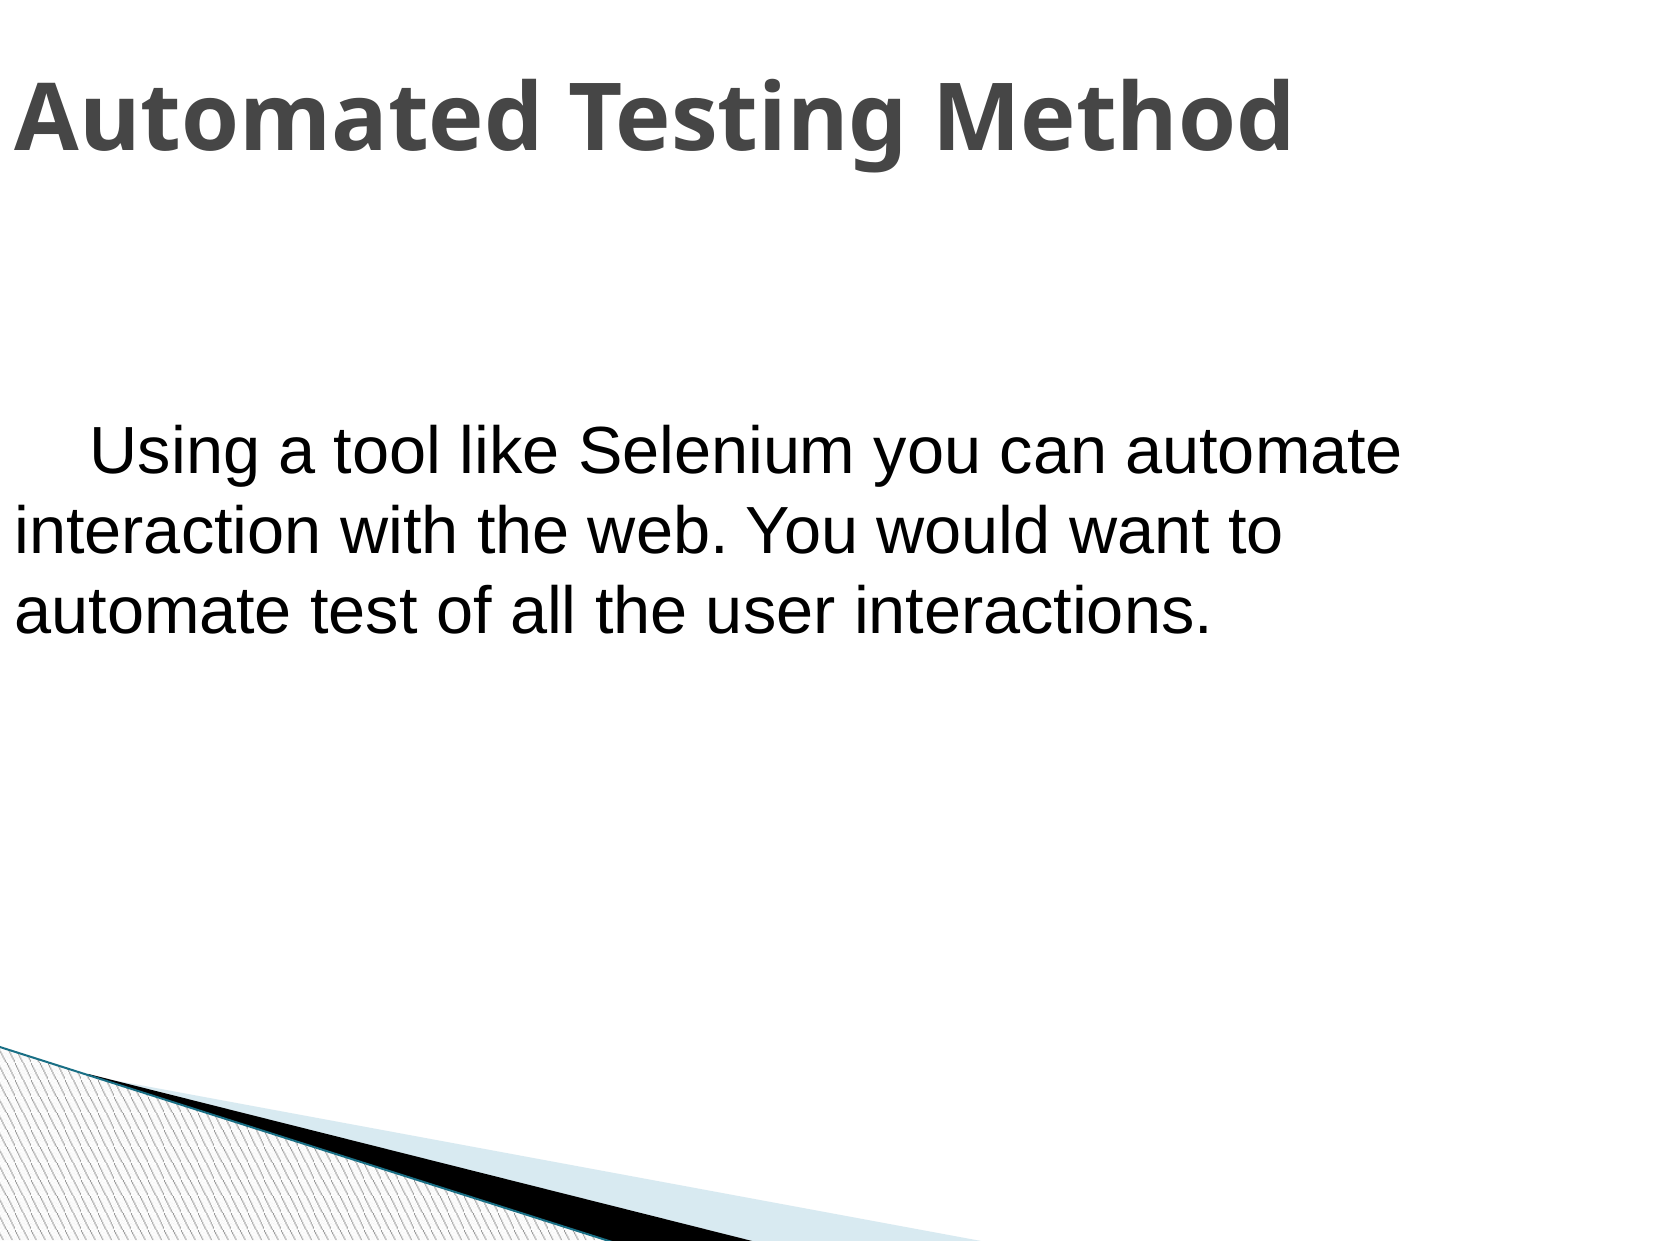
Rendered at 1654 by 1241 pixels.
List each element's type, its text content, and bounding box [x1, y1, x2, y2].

list Using a tool like Selenium you can automate interaction with the web. You would want to automate test of all the user interactions. [0, 290, 1489, 1109]
picture [0, 1109, 602, 1241]
title Automated Testing Method [0, 49, 1489, 257]
